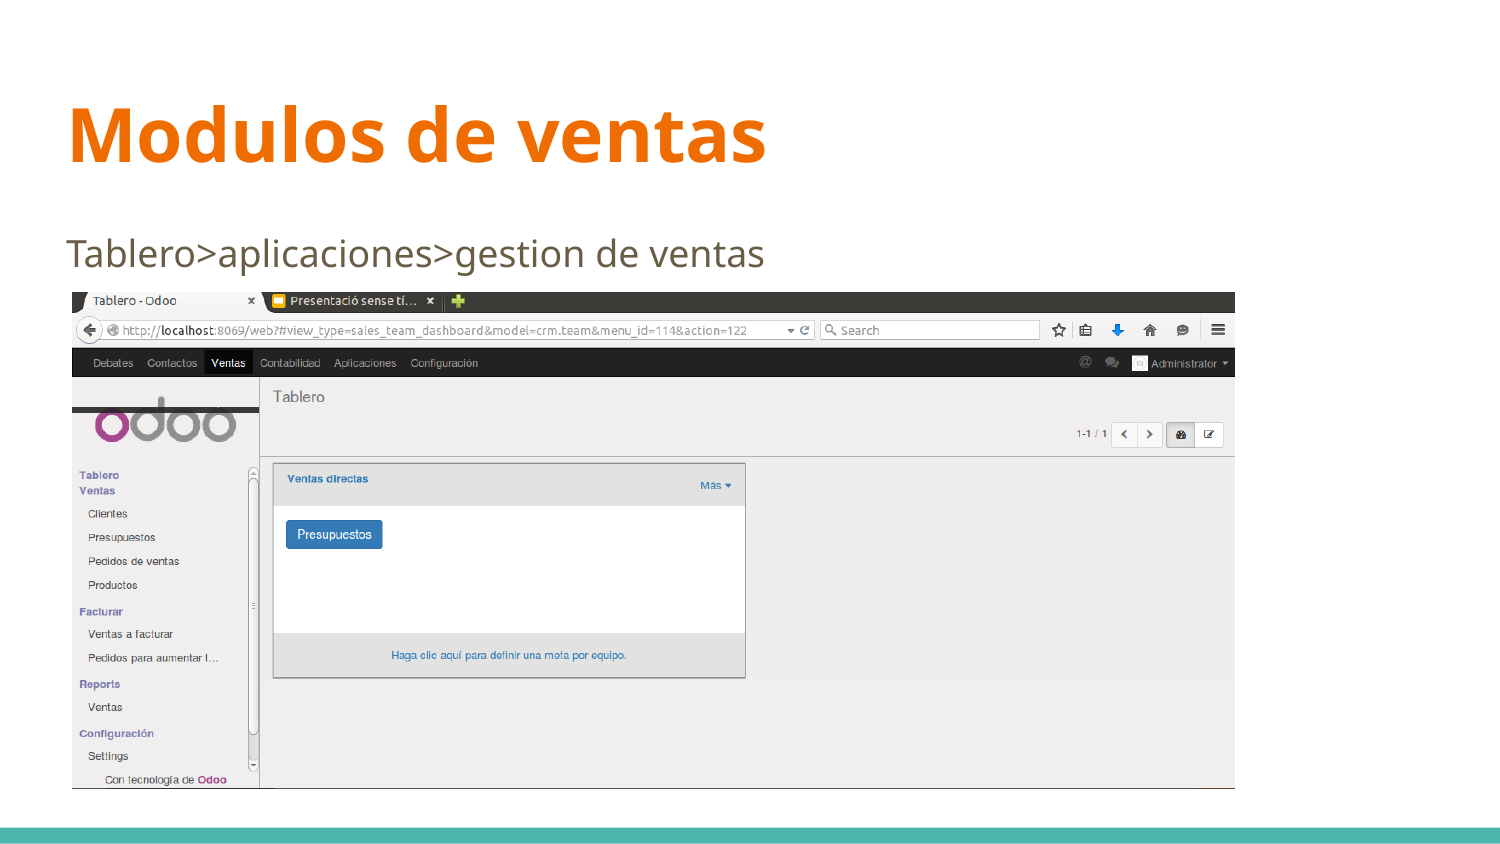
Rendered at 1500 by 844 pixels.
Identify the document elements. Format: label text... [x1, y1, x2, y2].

picture [72, 292, 1235, 789]
title Modulos de ventas [51, 72, 1449, 189]
list Tablero>aplicaciones>gestion de ventas [51, 207, 1449, 750]
